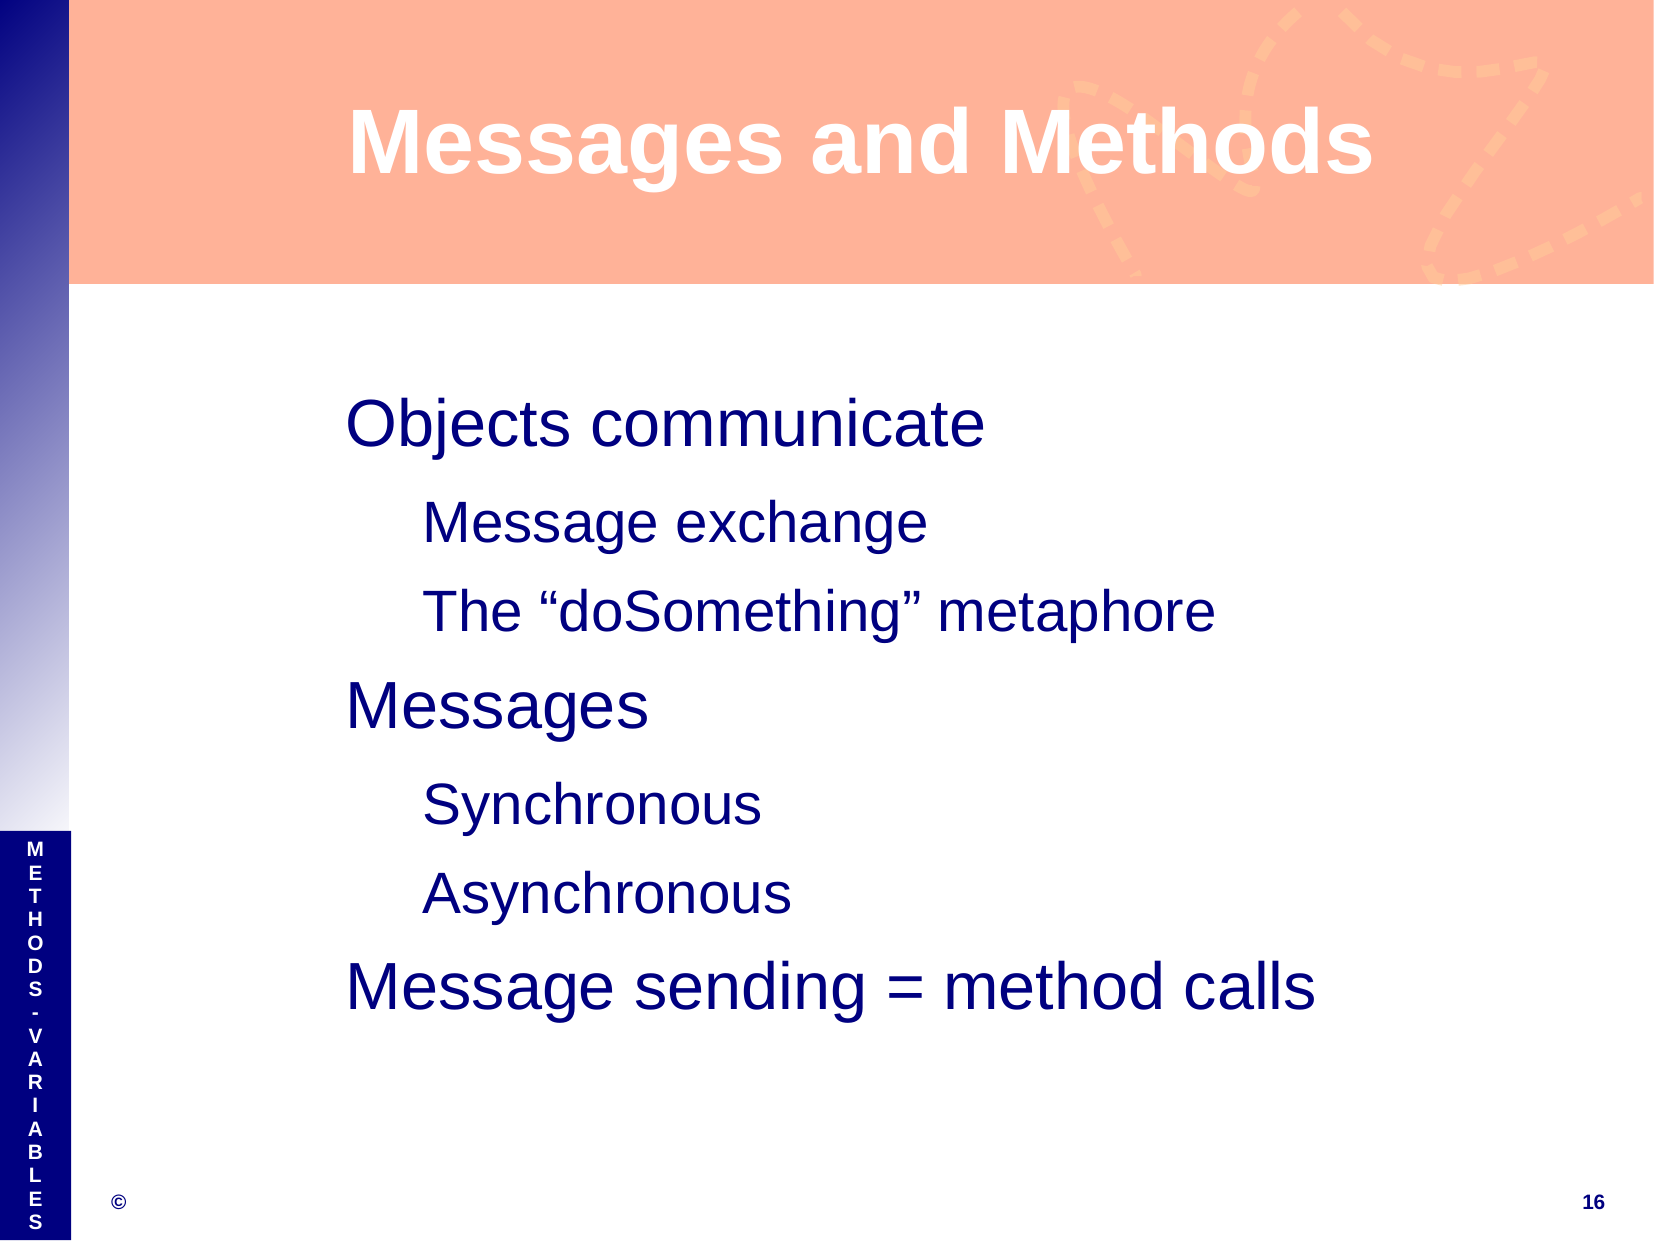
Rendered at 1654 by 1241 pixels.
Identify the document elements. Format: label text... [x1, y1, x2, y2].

title Messages and Methods [108, 37, 1617, 246]
list Objects communicate Message exchange The “doSomething” metaphore Messages Synchronous Asynchronous Message sending = method calls [328, 386, 1409, 1038]
text_box M E T H O D S - V A R I A B L E S [0, 830, 71, 1241]
